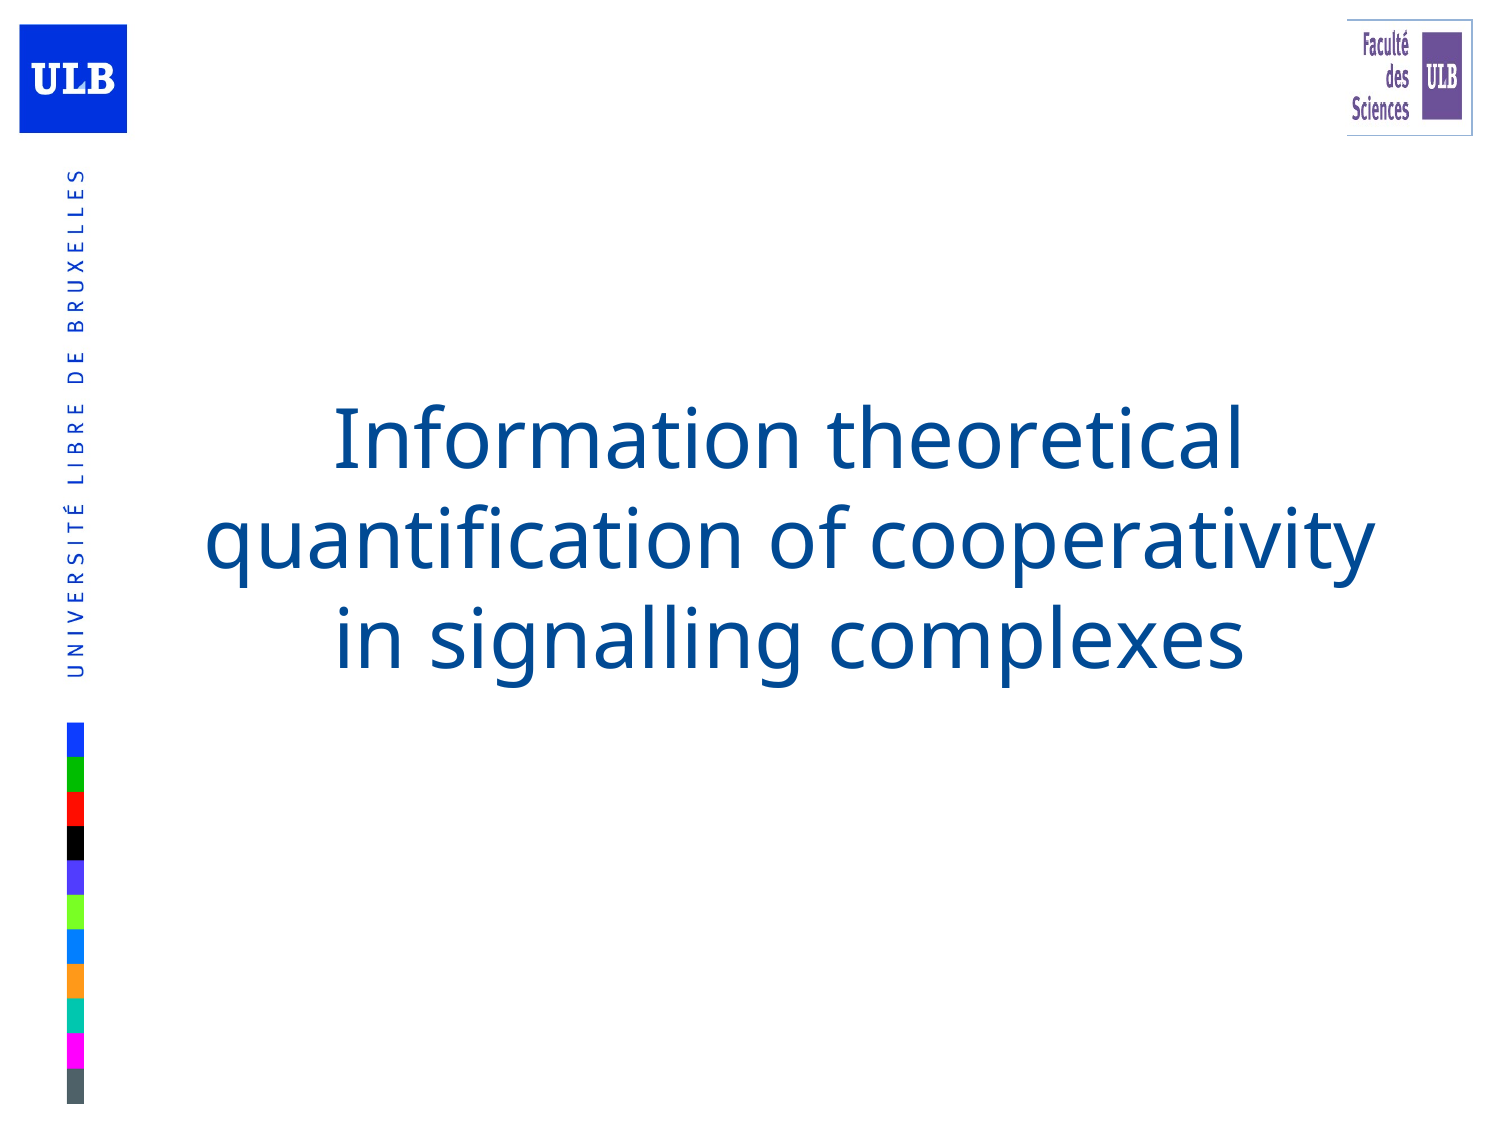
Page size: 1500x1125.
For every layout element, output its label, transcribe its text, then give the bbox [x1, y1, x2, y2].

picture [0, 24, 151, 687]
picture [1345, 21, 1471, 135]
title Information theoretical quantification of cooperativity in signalling complexes [188, 377, 1464, 619]
picture [67, 723, 84, 1104]
